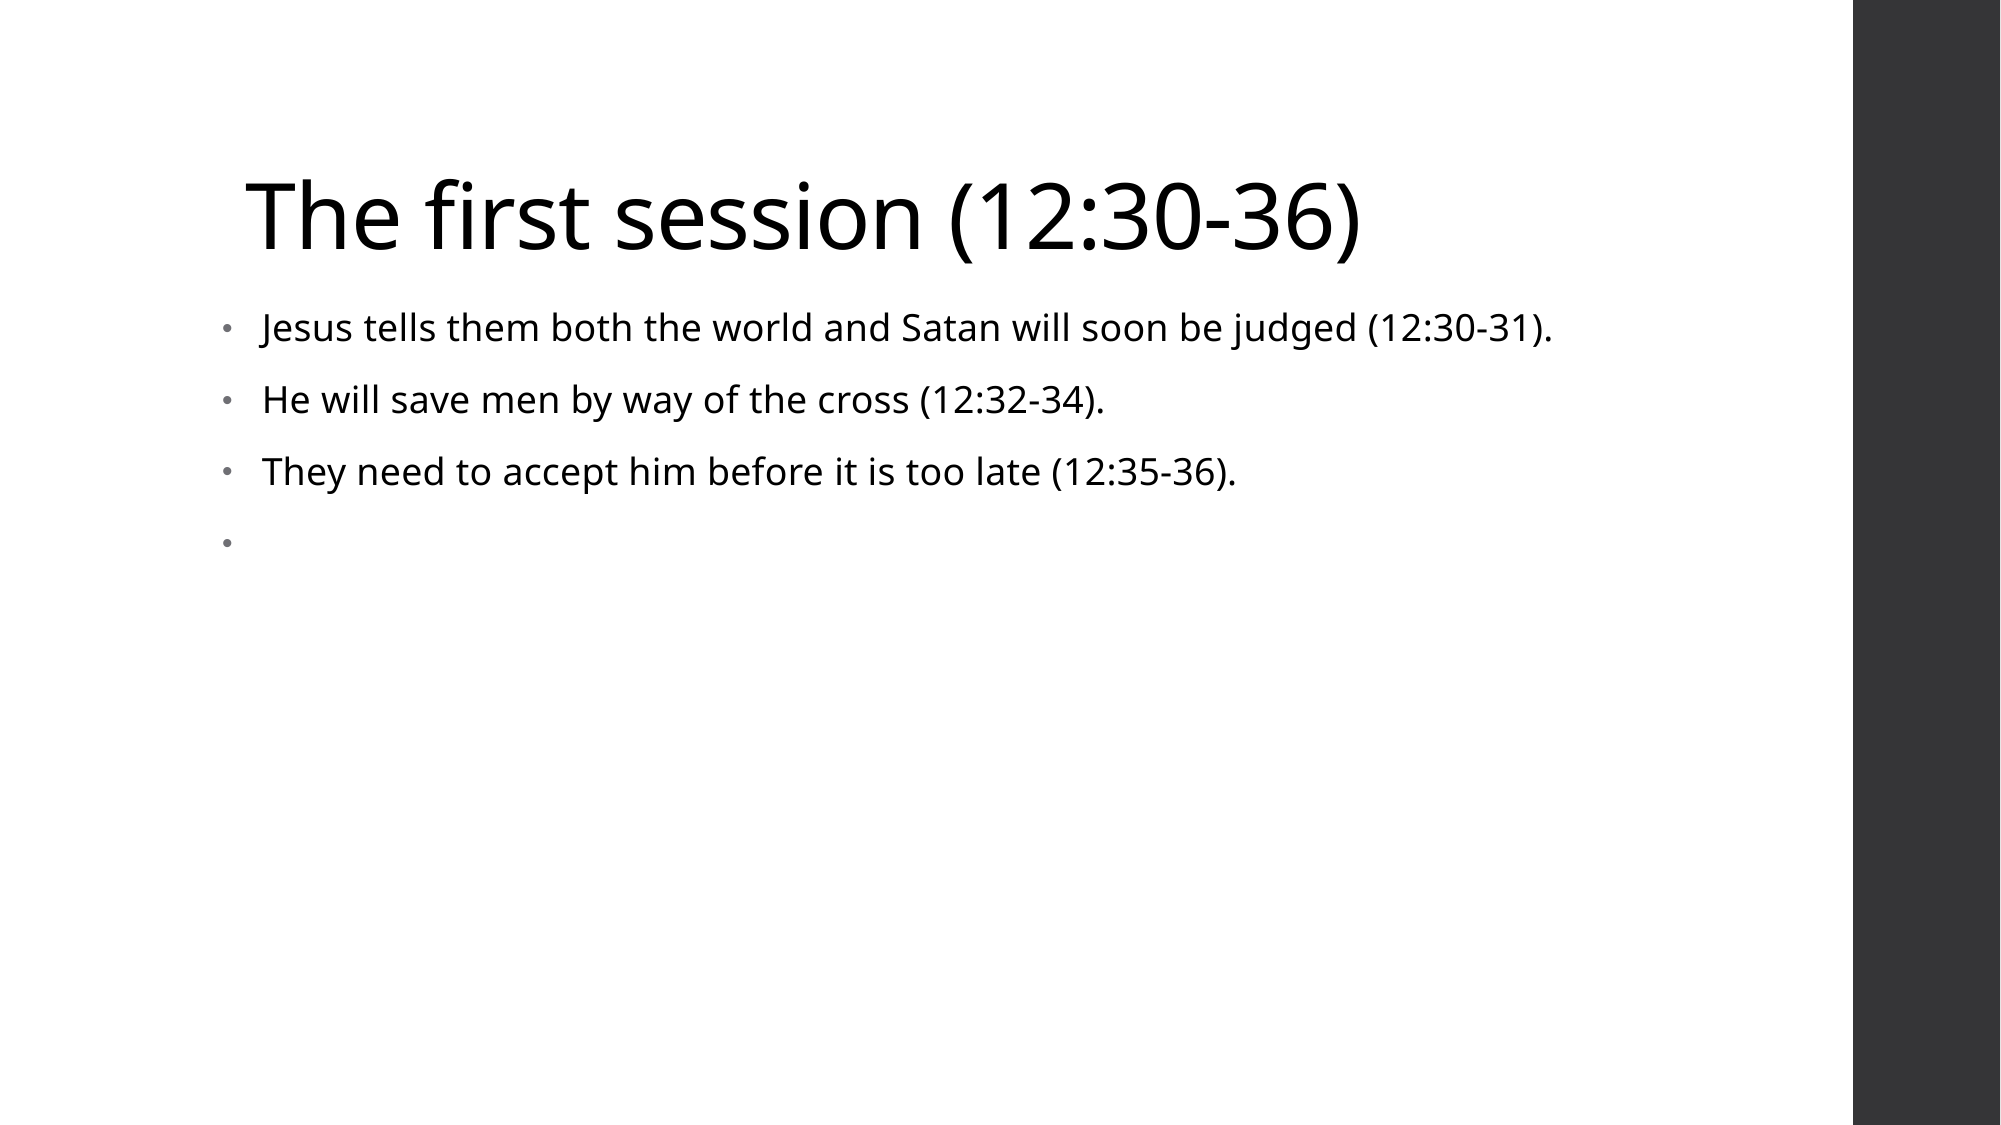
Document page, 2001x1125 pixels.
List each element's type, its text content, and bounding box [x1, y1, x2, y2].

list Jesus tells them both the world and Satan will soon be judged (12:30-31). He will save men by way of the cross (12:32-34). They need to accept him before it is too late (12:35-36). [206, 299, 1617, 1014]
title The first session (12:30-36) [206, 60, 1797, 278]
